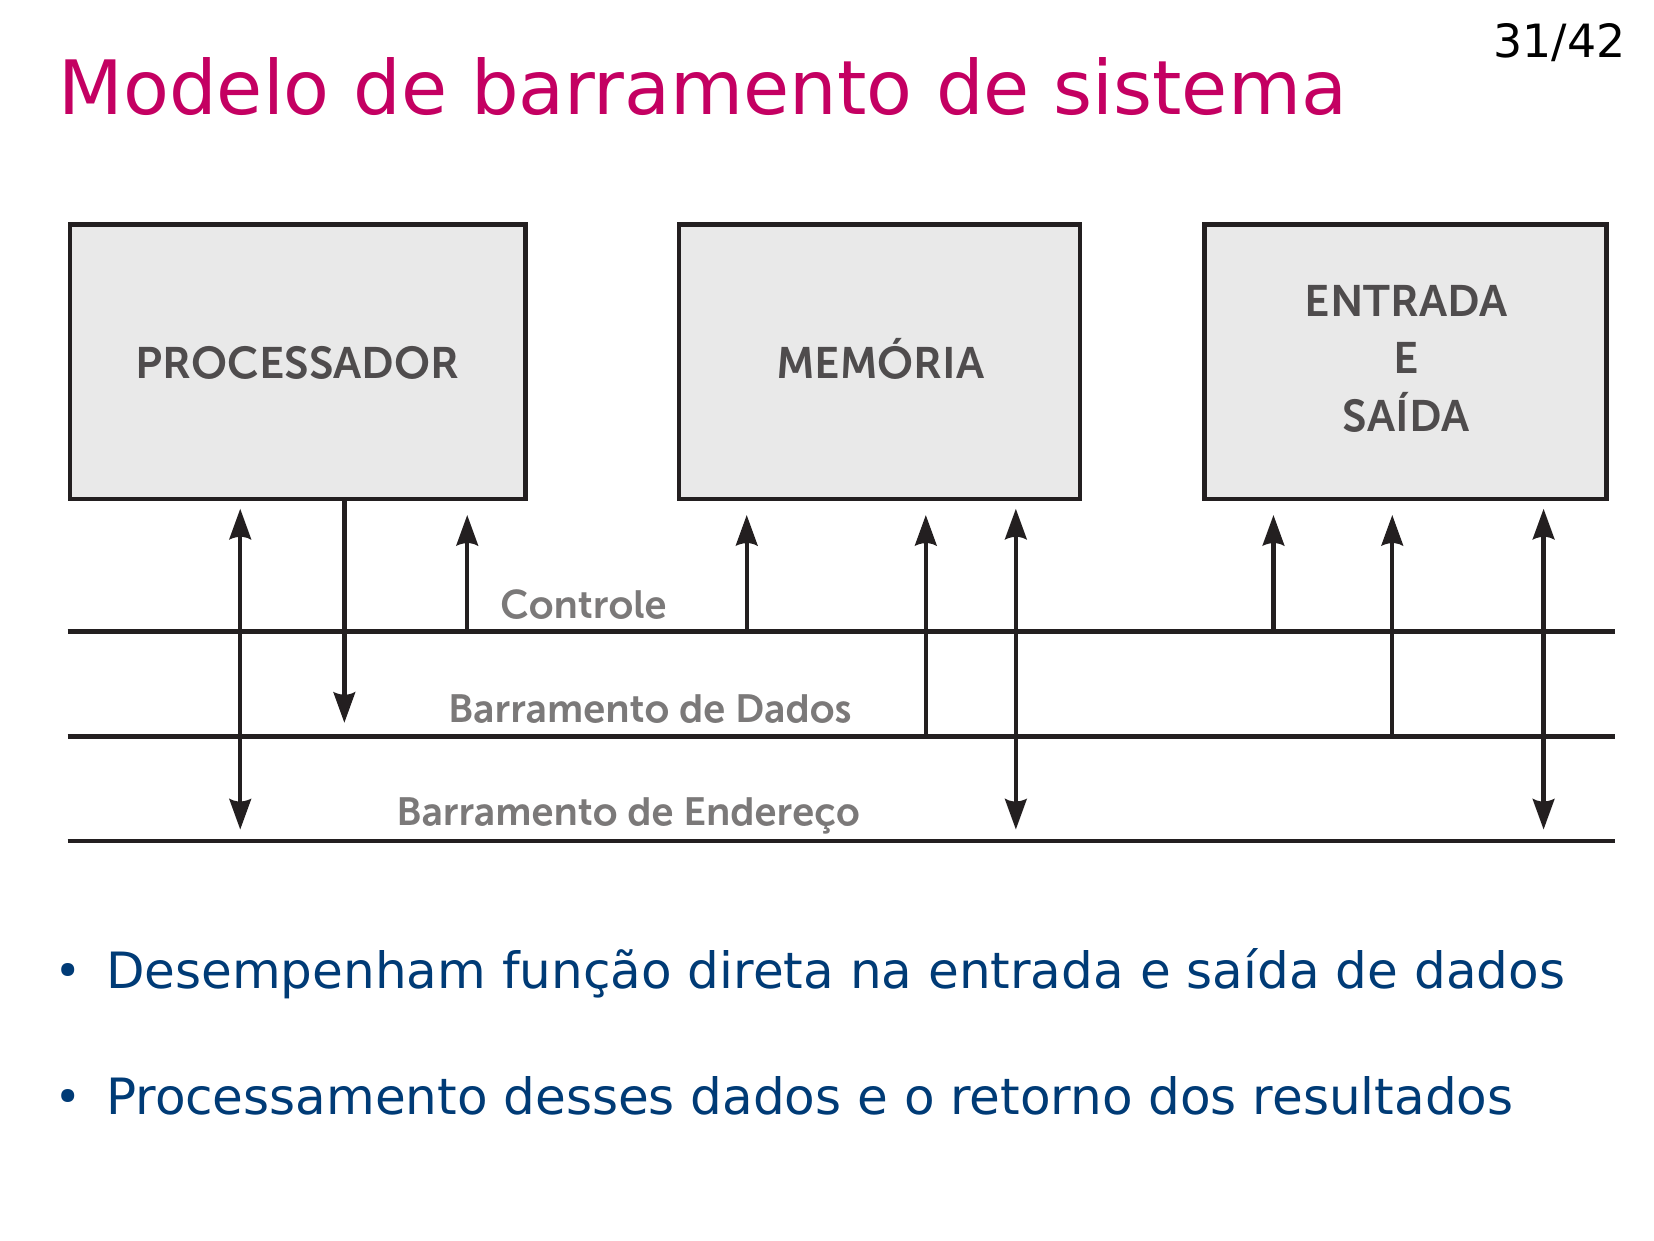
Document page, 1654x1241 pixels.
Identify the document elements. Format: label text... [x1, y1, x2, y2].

list Desempenham função direta na entrada e saída de dados Processamento desses dados e o retorno dos resultados [59, 933, 1625, 1211]
title Modelo de barramento de sistema [59, 29, 1625, 148]
picture [63, 217, 1625, 851]
